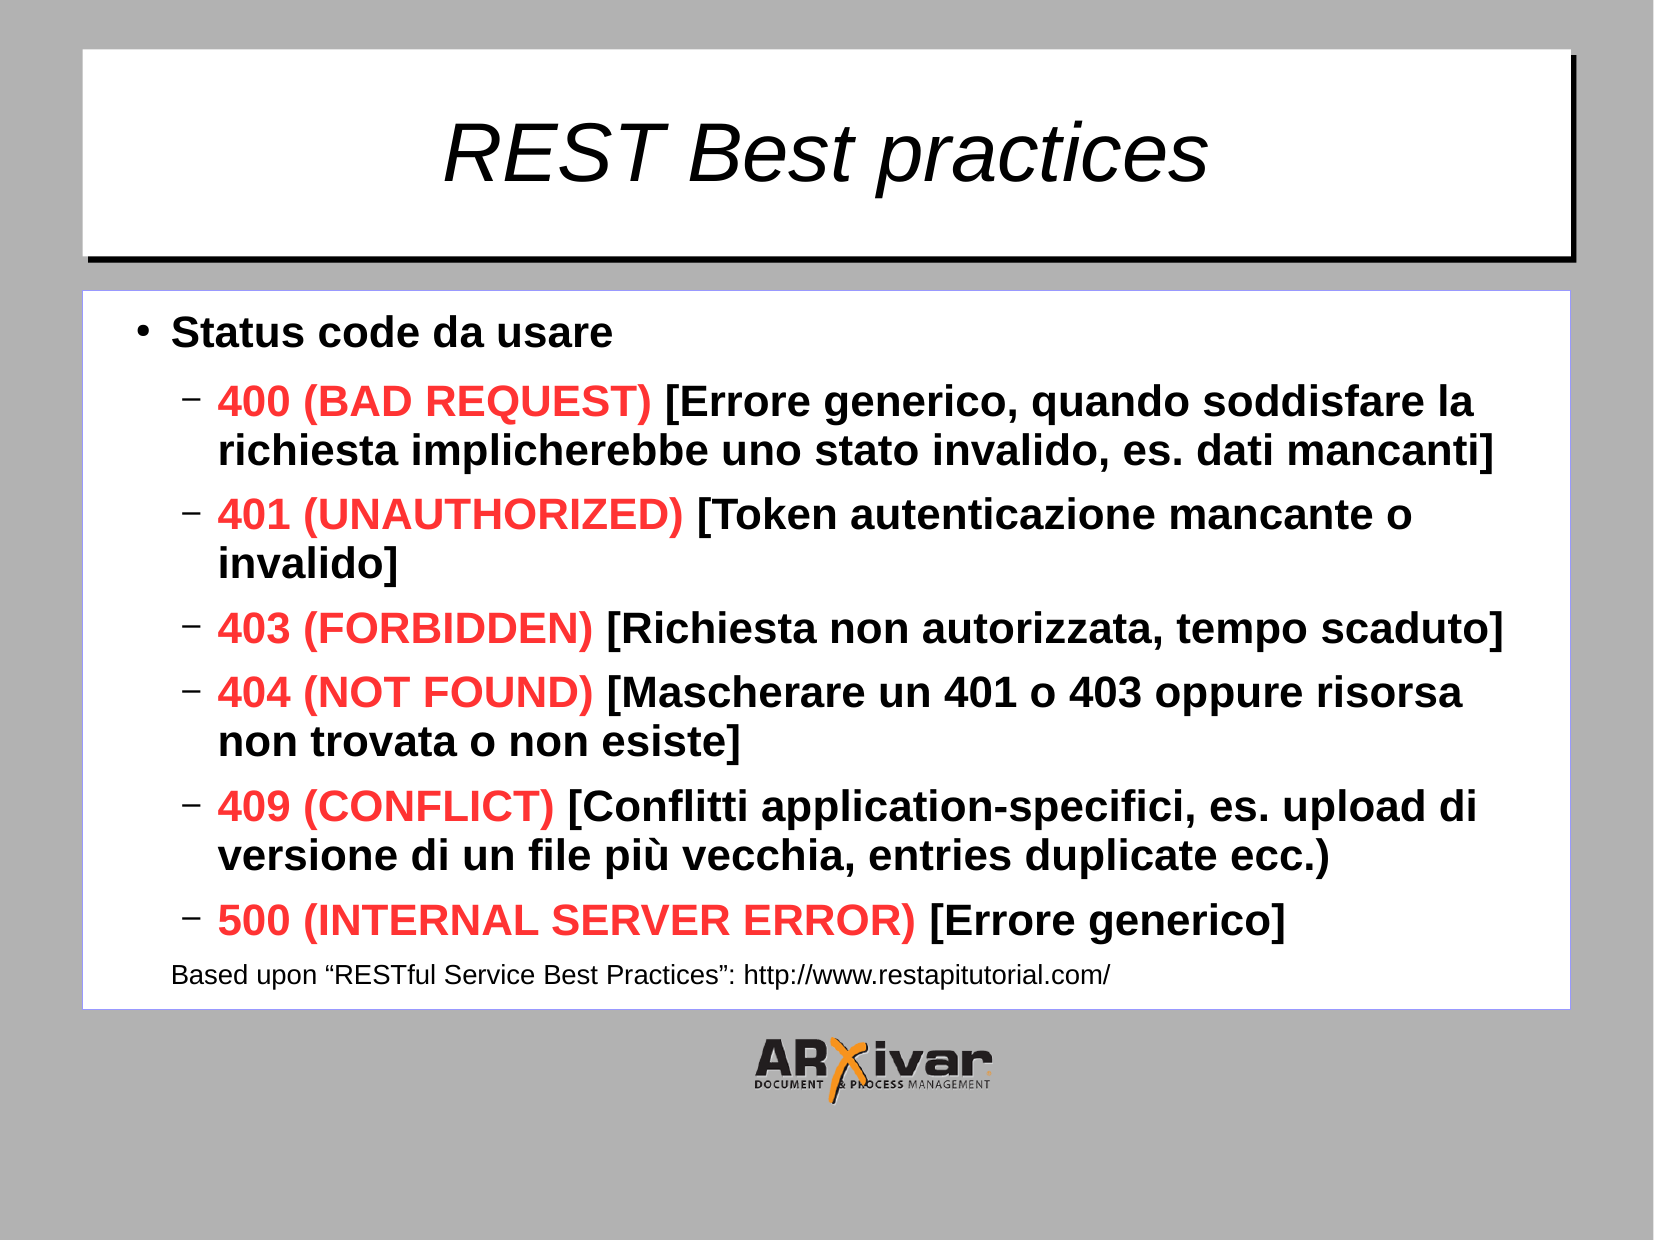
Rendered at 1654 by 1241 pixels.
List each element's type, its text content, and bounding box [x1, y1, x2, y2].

title REST Best practices [82, 49, 1571, 257]
list Status code da usare 400 (BAD REQUEST) [Errore generico, quando soddisfare la richiesta implicherebbe uno stato invalido, es. dati mancanti] 401 (UNAUTHORIZED) [Token autenticazione mancante o invalido] 403 (FORBIDDEN) [Richiesta non autorizzata, tempo scaduto] 404 (NOT FOUND) [Mascherare un 401 o 403 oppure risorsa non trovata o non esiste] 409 (CONFLICT) [Conflitti application-specifici, es. upload di versione di un file più vecchia, entries duplicate ecc.) 500 (INTERNAL SERVER ERROR) [Errore generico] Based upon “RESTful Service Best Practices”: http://www.restapitutorial.com/ [82, 290, 1571, 1010]
picture [755, 1031, 993, 1111]
